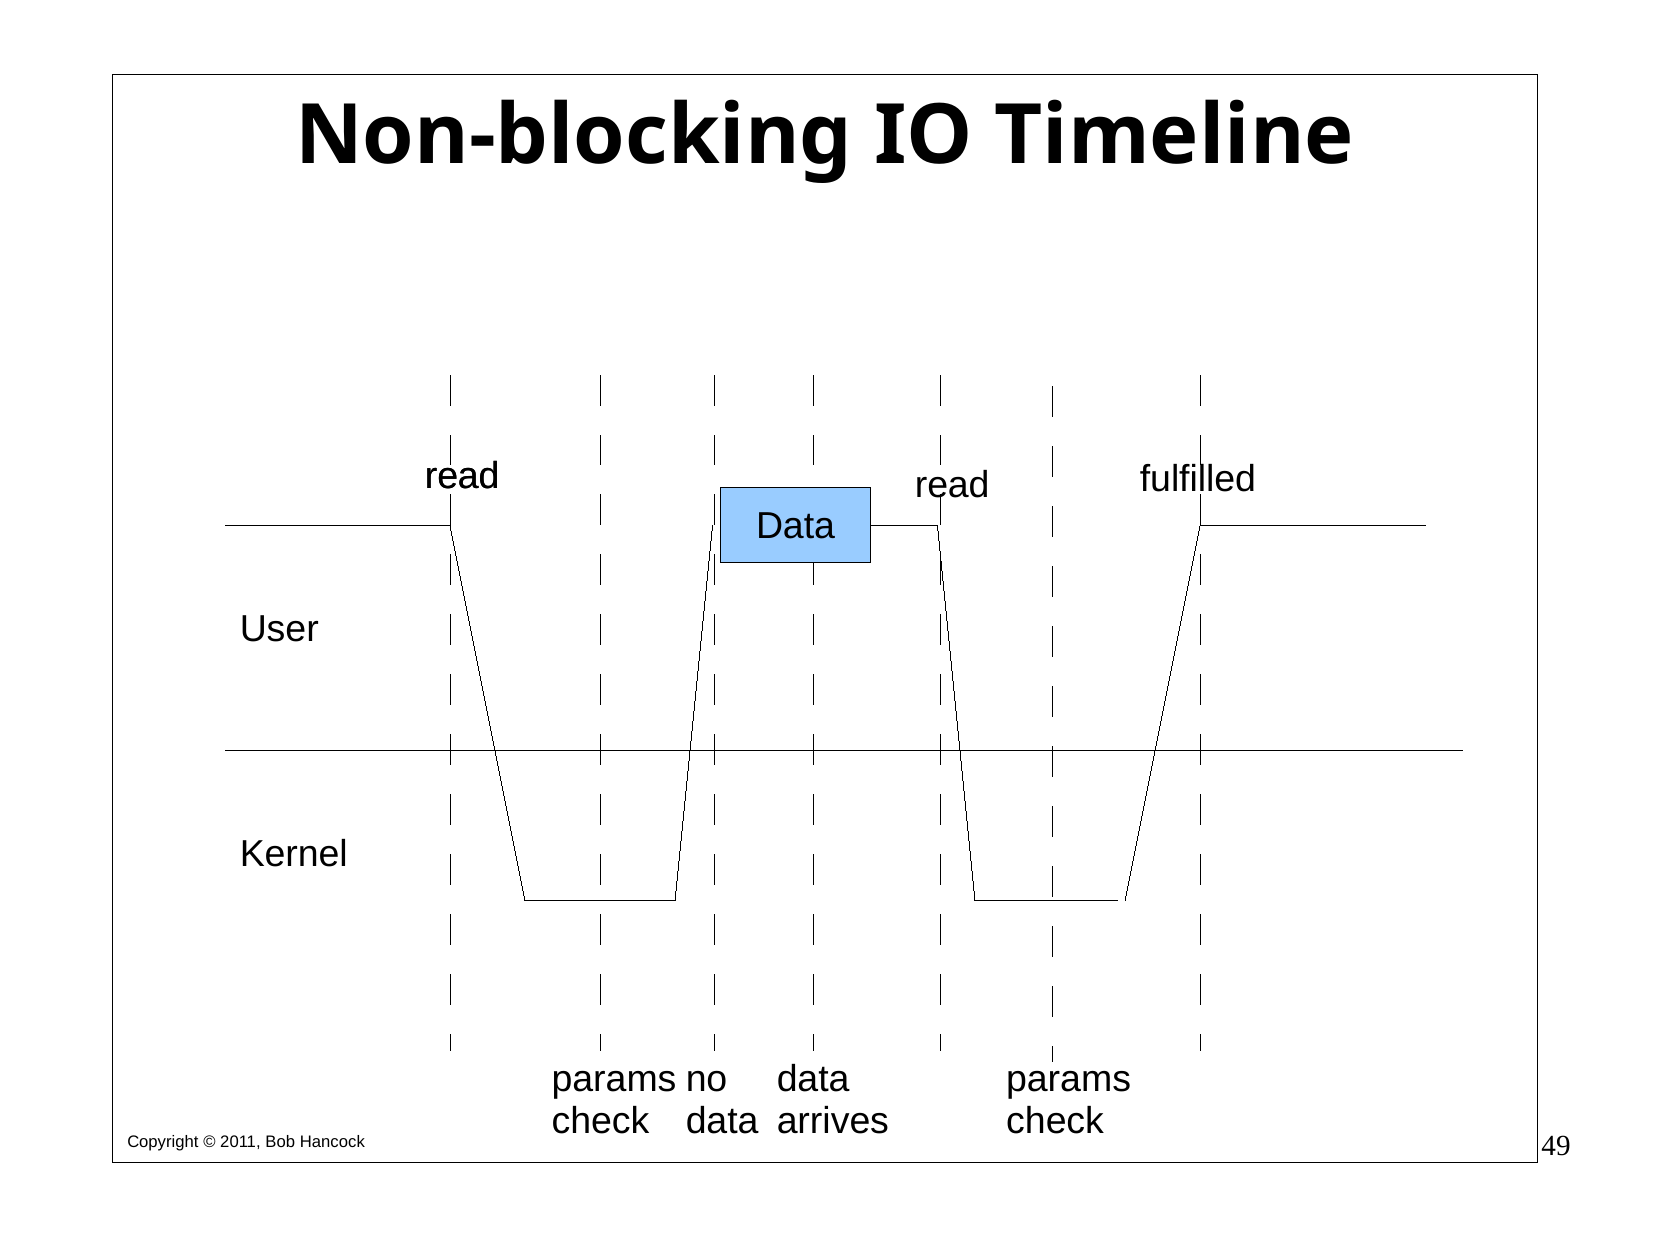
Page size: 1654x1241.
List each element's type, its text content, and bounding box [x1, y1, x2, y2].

text_box params check [991, 1050, 1148, 1149]
text_box no data [671, 1050, 800, 1149]
text_box Kernel [225, 825, 363, 882]
text_box data arrives [800, 1050, 913, 1149]
title Non-blocking IO Timeline [112, 75, 1538, 188]
text_box read [900, 456, 1005, 514]
text_box read [410, 447, 515, 505]
text_box Copyright © 2011, Bob Hancock [112, 1125, 381, 1159]
text_box fulfilled [1125, 450, 1271, 507]
text_box params check [536, 1050, 671, 1149]
text_box User [225, 600, 334, 657]
text_box Data [720, 487, 871, 563]
